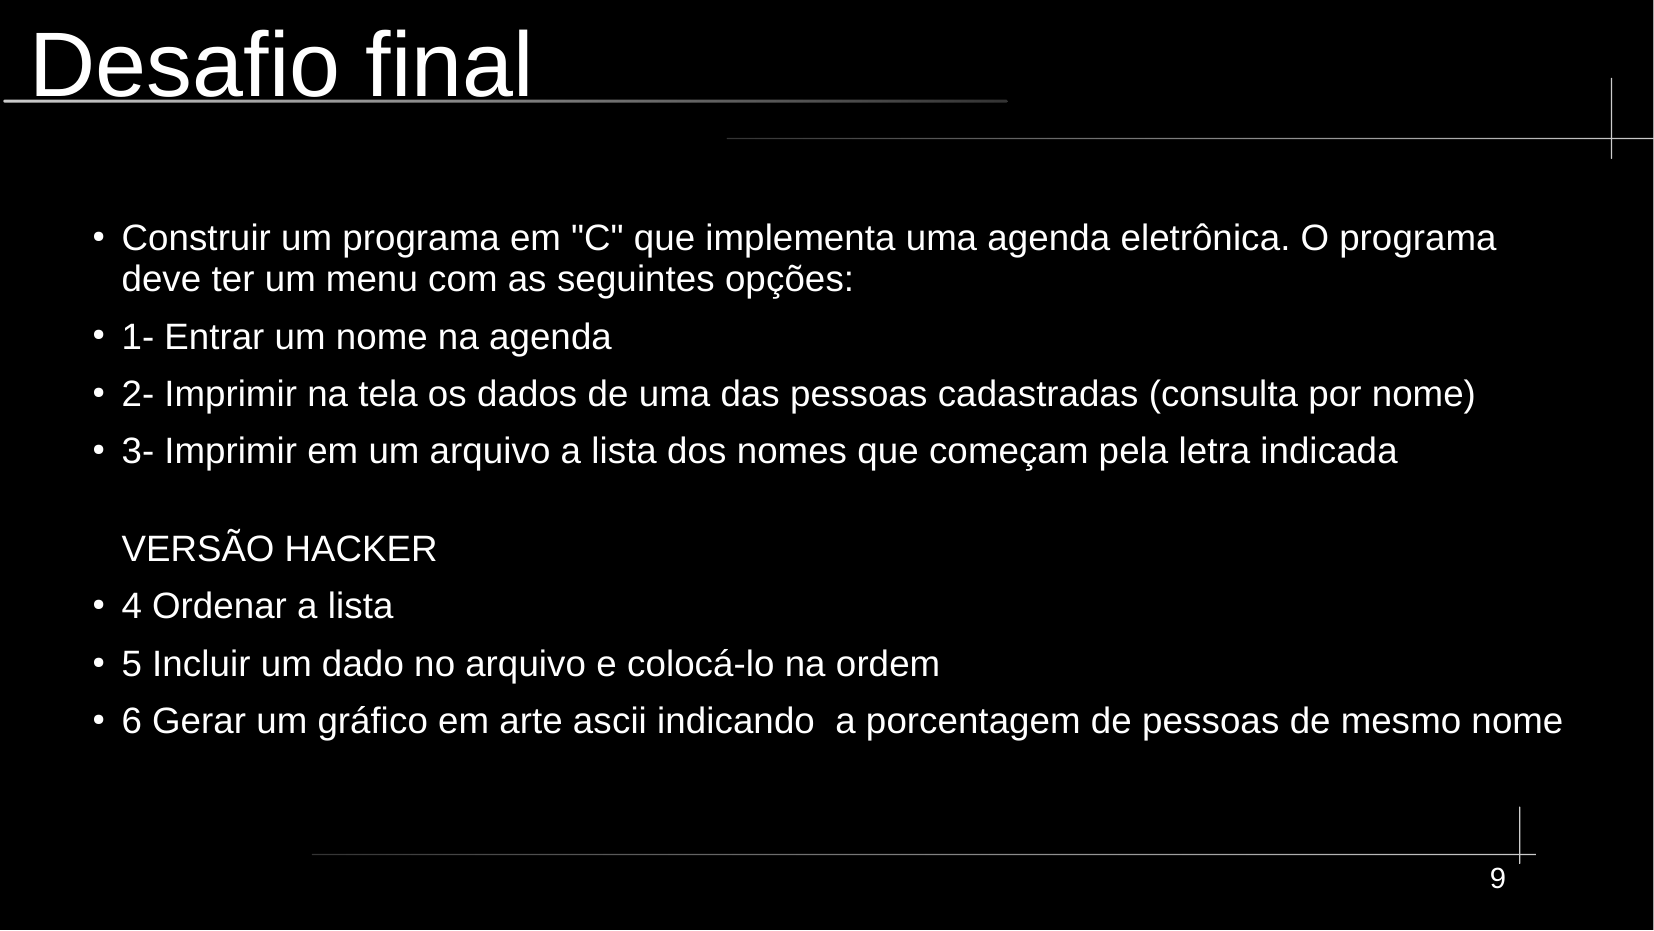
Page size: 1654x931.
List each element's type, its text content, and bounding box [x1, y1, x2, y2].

title Desafio final [29, 11, 1595, 119]
list Construir um programa em "C" que implementa uma agenda eletrônica. O programa deve ter um menu com as seguintes opções: 1- Entrar um nome na agenda 2- Imprimir na tela os dados de uma das pessoas cadastradas (consulta por nome) 3- Imprimir em um arquivo a lista dos nomes que começam pela letra indicada VERSÃO HACKER 4 Ordenar a lista 5 Incluir um dado no arquivo e colocá-lo na ordem 6 Gerar um gráfico em arte ascii indicando a porcentagem de pessoas de mesmo nome [82, 217, 1571, 758]
